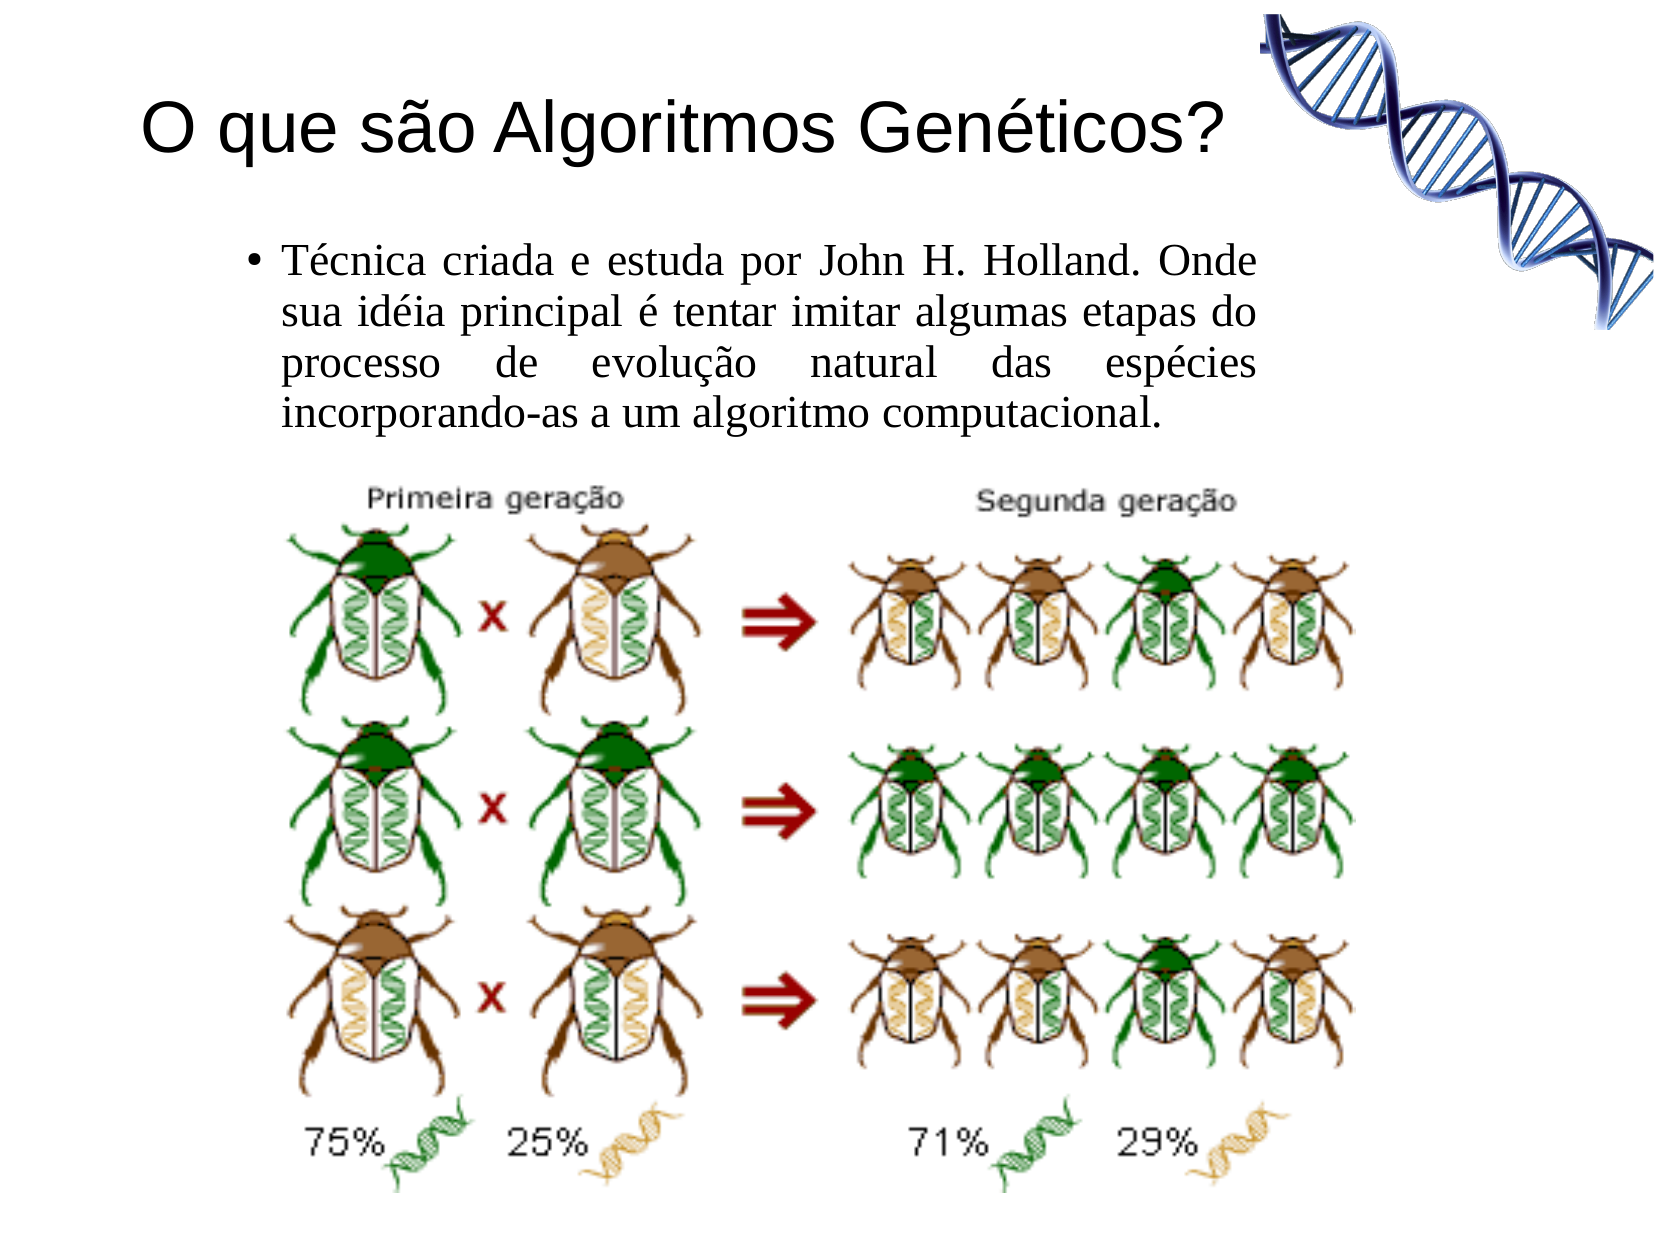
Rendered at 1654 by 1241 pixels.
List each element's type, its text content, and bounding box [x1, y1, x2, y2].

title O que são Algoritmos Genéticos? [0, 23, 1260, 231]
picture [1260, 14, 1654, 331]
text_box Técnica criada e estuda por John H. Holland. Onde sua idéia principal é tentar imitar algumas etapas do processo de evolução natural das espécies incorporando-as a um algoritmo computacional. [231, 227, 1274, 632]
picture [282, 484, 1356, 1193]
